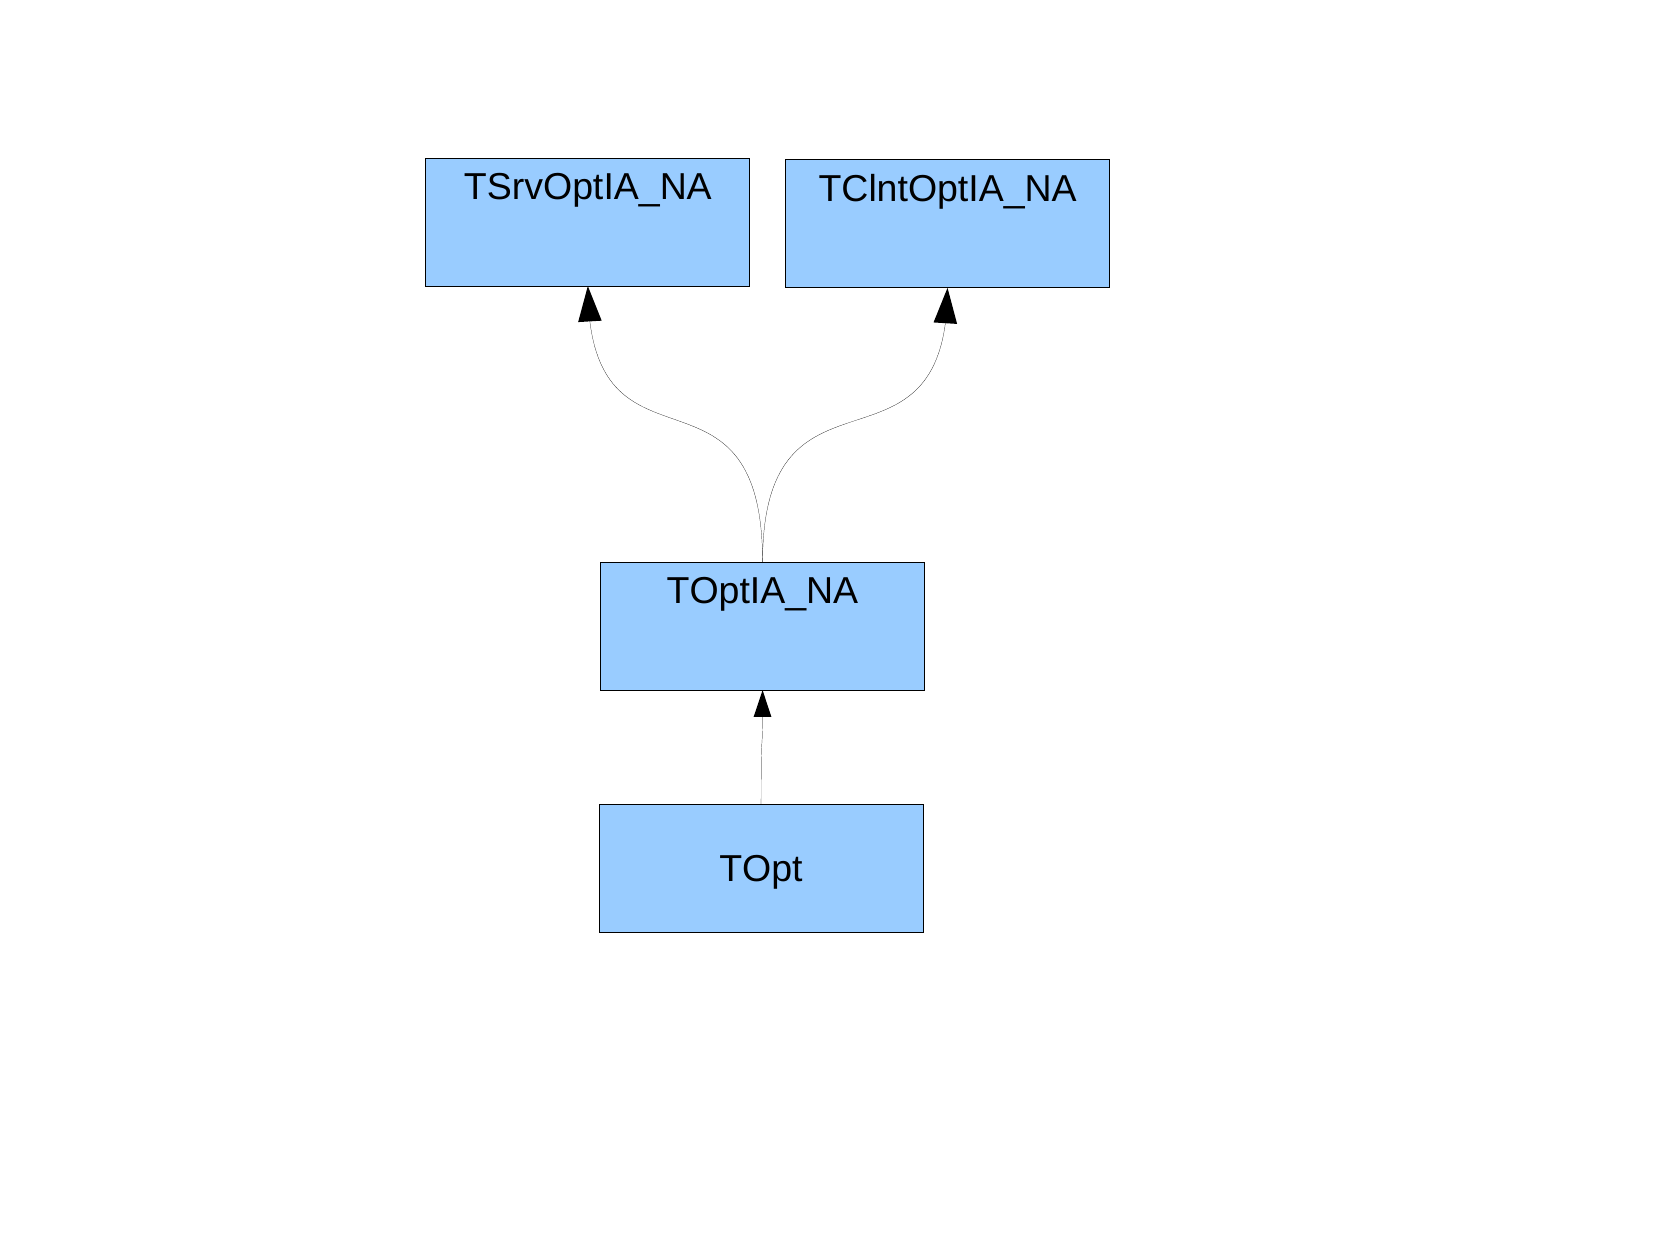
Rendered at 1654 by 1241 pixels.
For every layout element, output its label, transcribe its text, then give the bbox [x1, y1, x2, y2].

text_box TClntOptIA_NA [785, 159, 1110, 288]
text_box TOpt [599, 804, 924, 933]
text_box TSrvOptIA_NA [425, 158, 750, 287]
text_box TOptIA_NA [600, 562, 925, 691]
